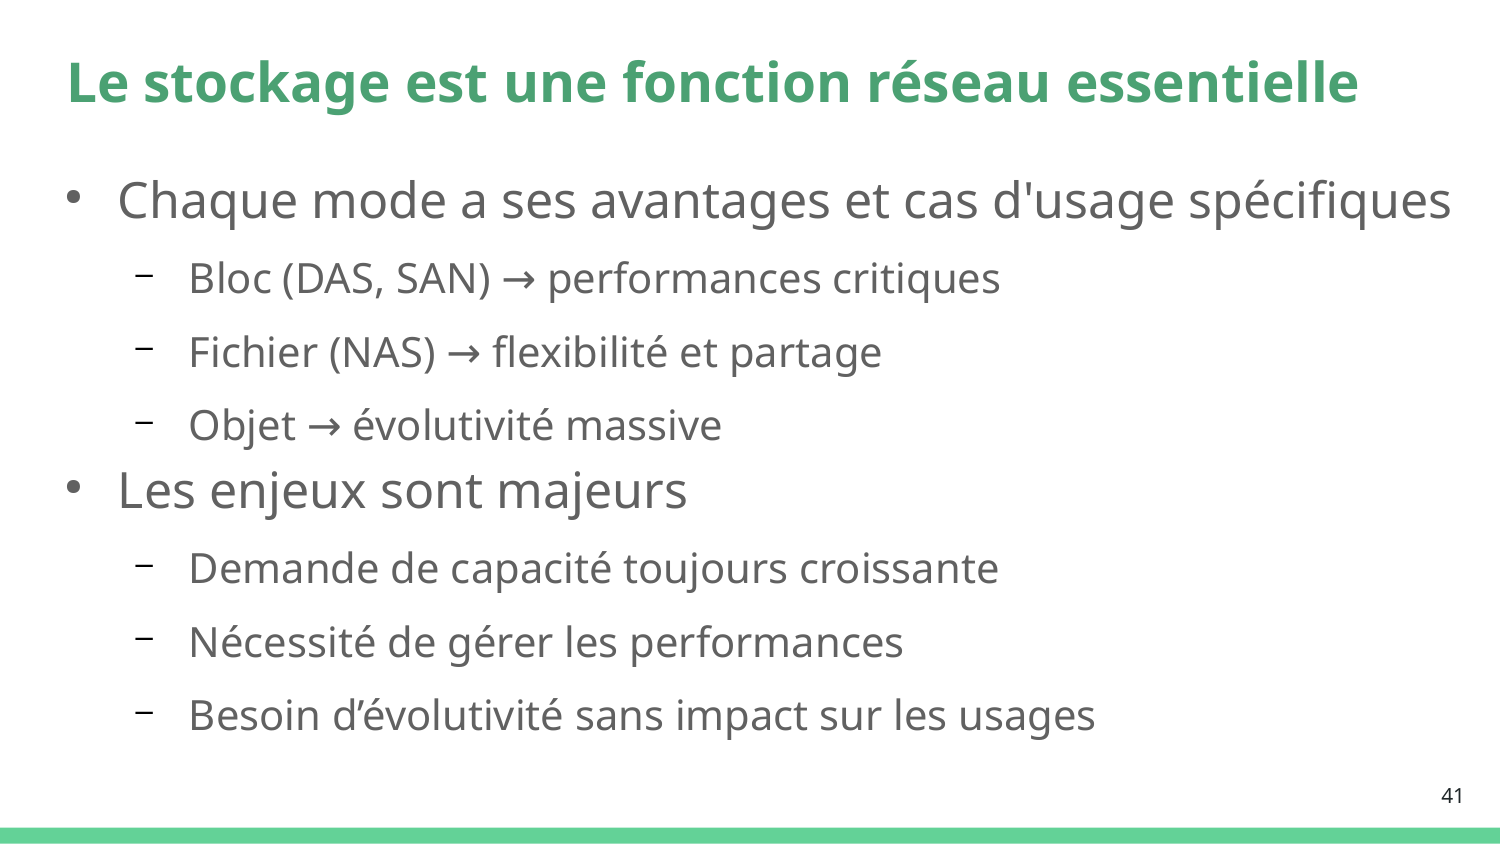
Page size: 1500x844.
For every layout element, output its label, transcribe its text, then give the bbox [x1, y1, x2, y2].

slide_number <numéro> [1389, 764, 1480, 830]
list Chaque mode a ses avantages et cas d'usage spécifiques Bloc (DAS, SAN) → performances critiques Fichier (NAS) → flexibilité et partage Objet → évolutivité massive Les enjeux sont majeurs Demande de capacité toujours croissante Nécessité de gérer les performances Besoin d’évolutivité sans impact sur les usages [36, 144, 1464, 798]
title Le stockage est une fonction réseau essentielle [51, 23, 1449, 148]
